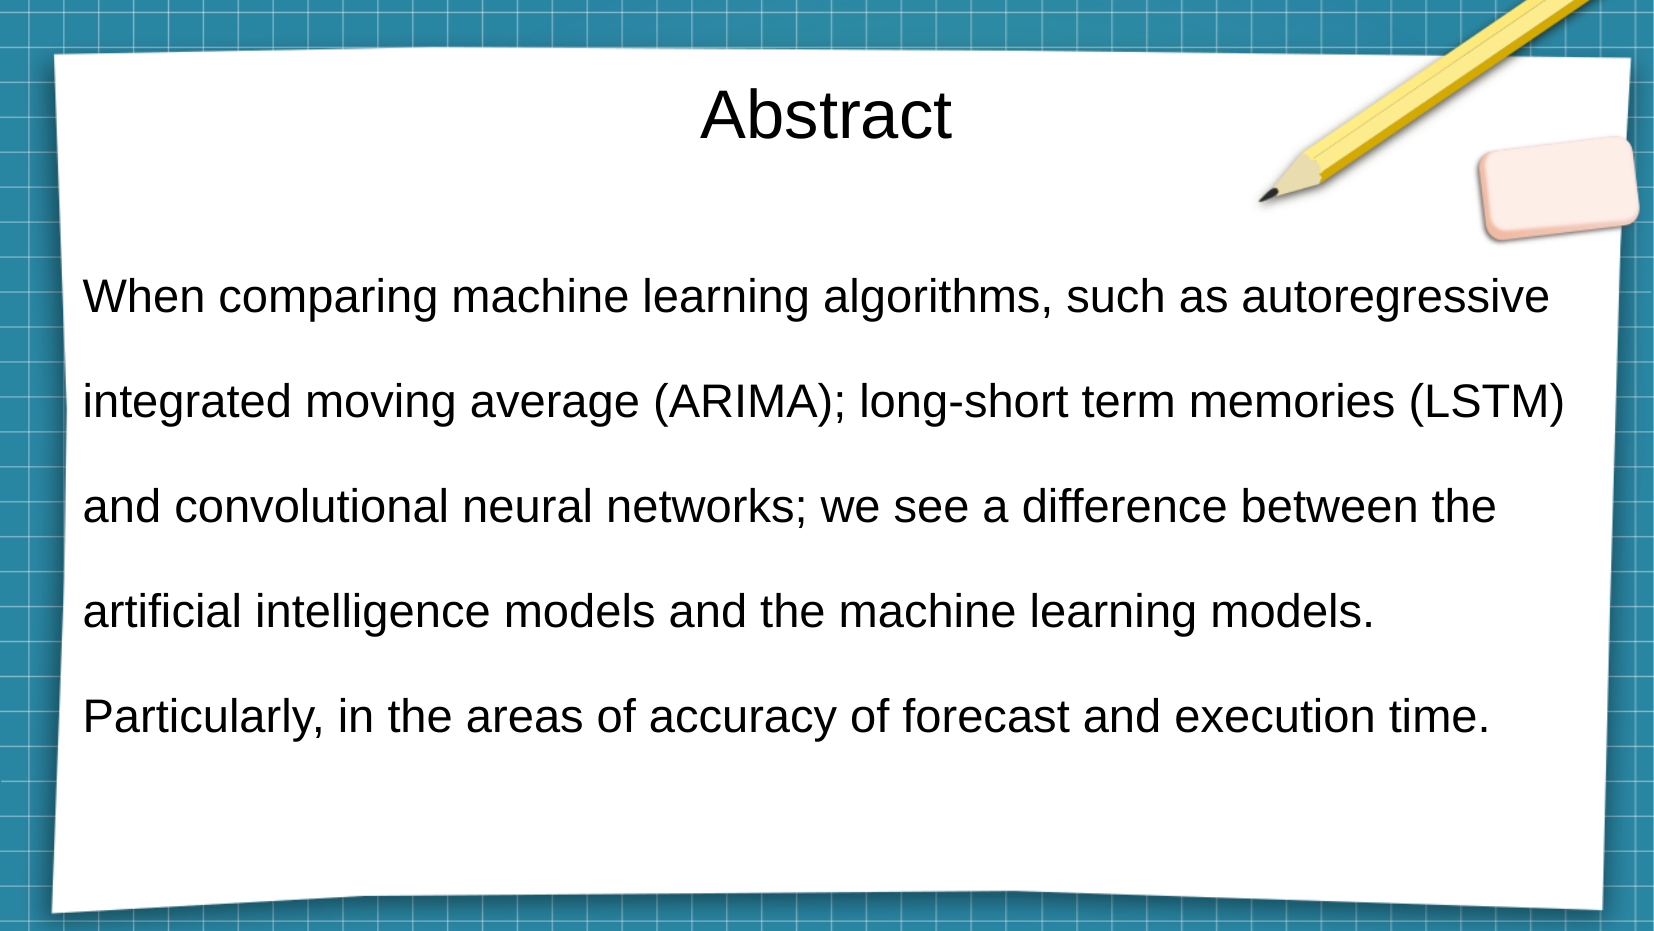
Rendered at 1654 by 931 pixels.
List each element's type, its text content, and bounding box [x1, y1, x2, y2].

picture [0, 0, 1654, 931]
title Abstract [82, 37, 1571, 193]
list When comparing machine learning algorithms, such as autoregressive integrated moving average (ARIMA); long-short term memories (LSTM) and convolutional neural networks; we see a difference between the artificial intelligence models and the machine learning models. Particularly, in the areas of accuracy of forecast and execution time. [82, 217, 1571, 758]
